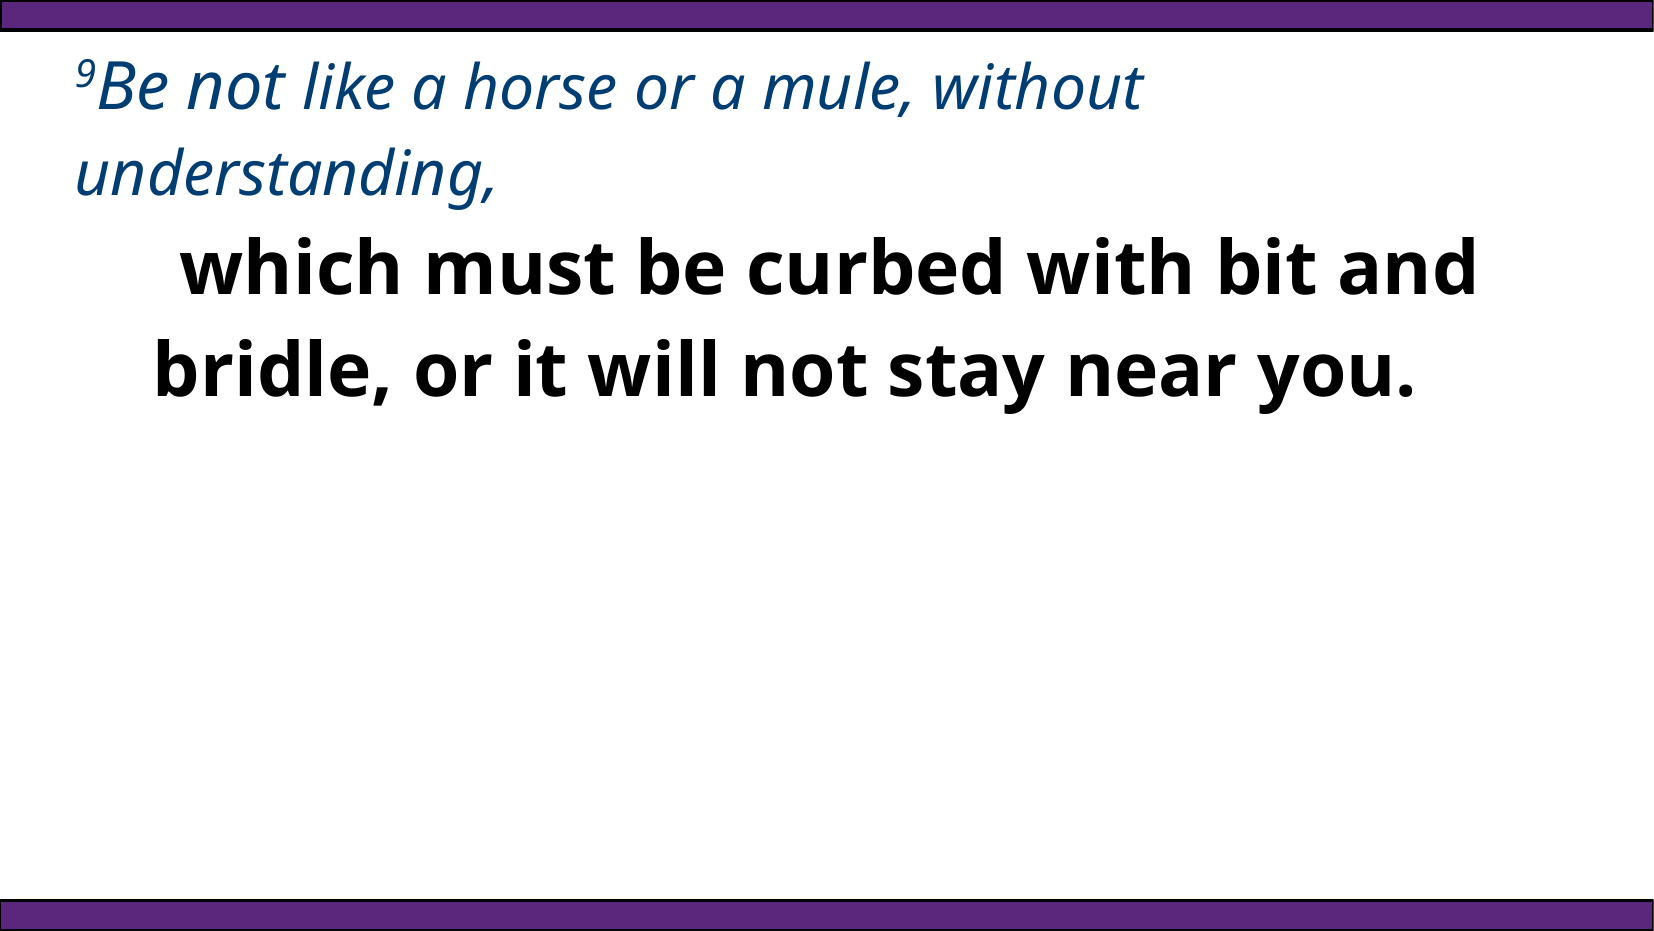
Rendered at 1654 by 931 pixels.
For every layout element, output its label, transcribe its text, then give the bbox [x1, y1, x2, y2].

text_box 9Be not like a horse or a mule, without understanding, which must be curbed with bit and bridle, or it will not stay near you. [60, 30, 1591, 418]
text_box [0, 0, 1654, 31]
text_box [0, 900, 1654, 931]
picture [0, 31, 1654, 900]
